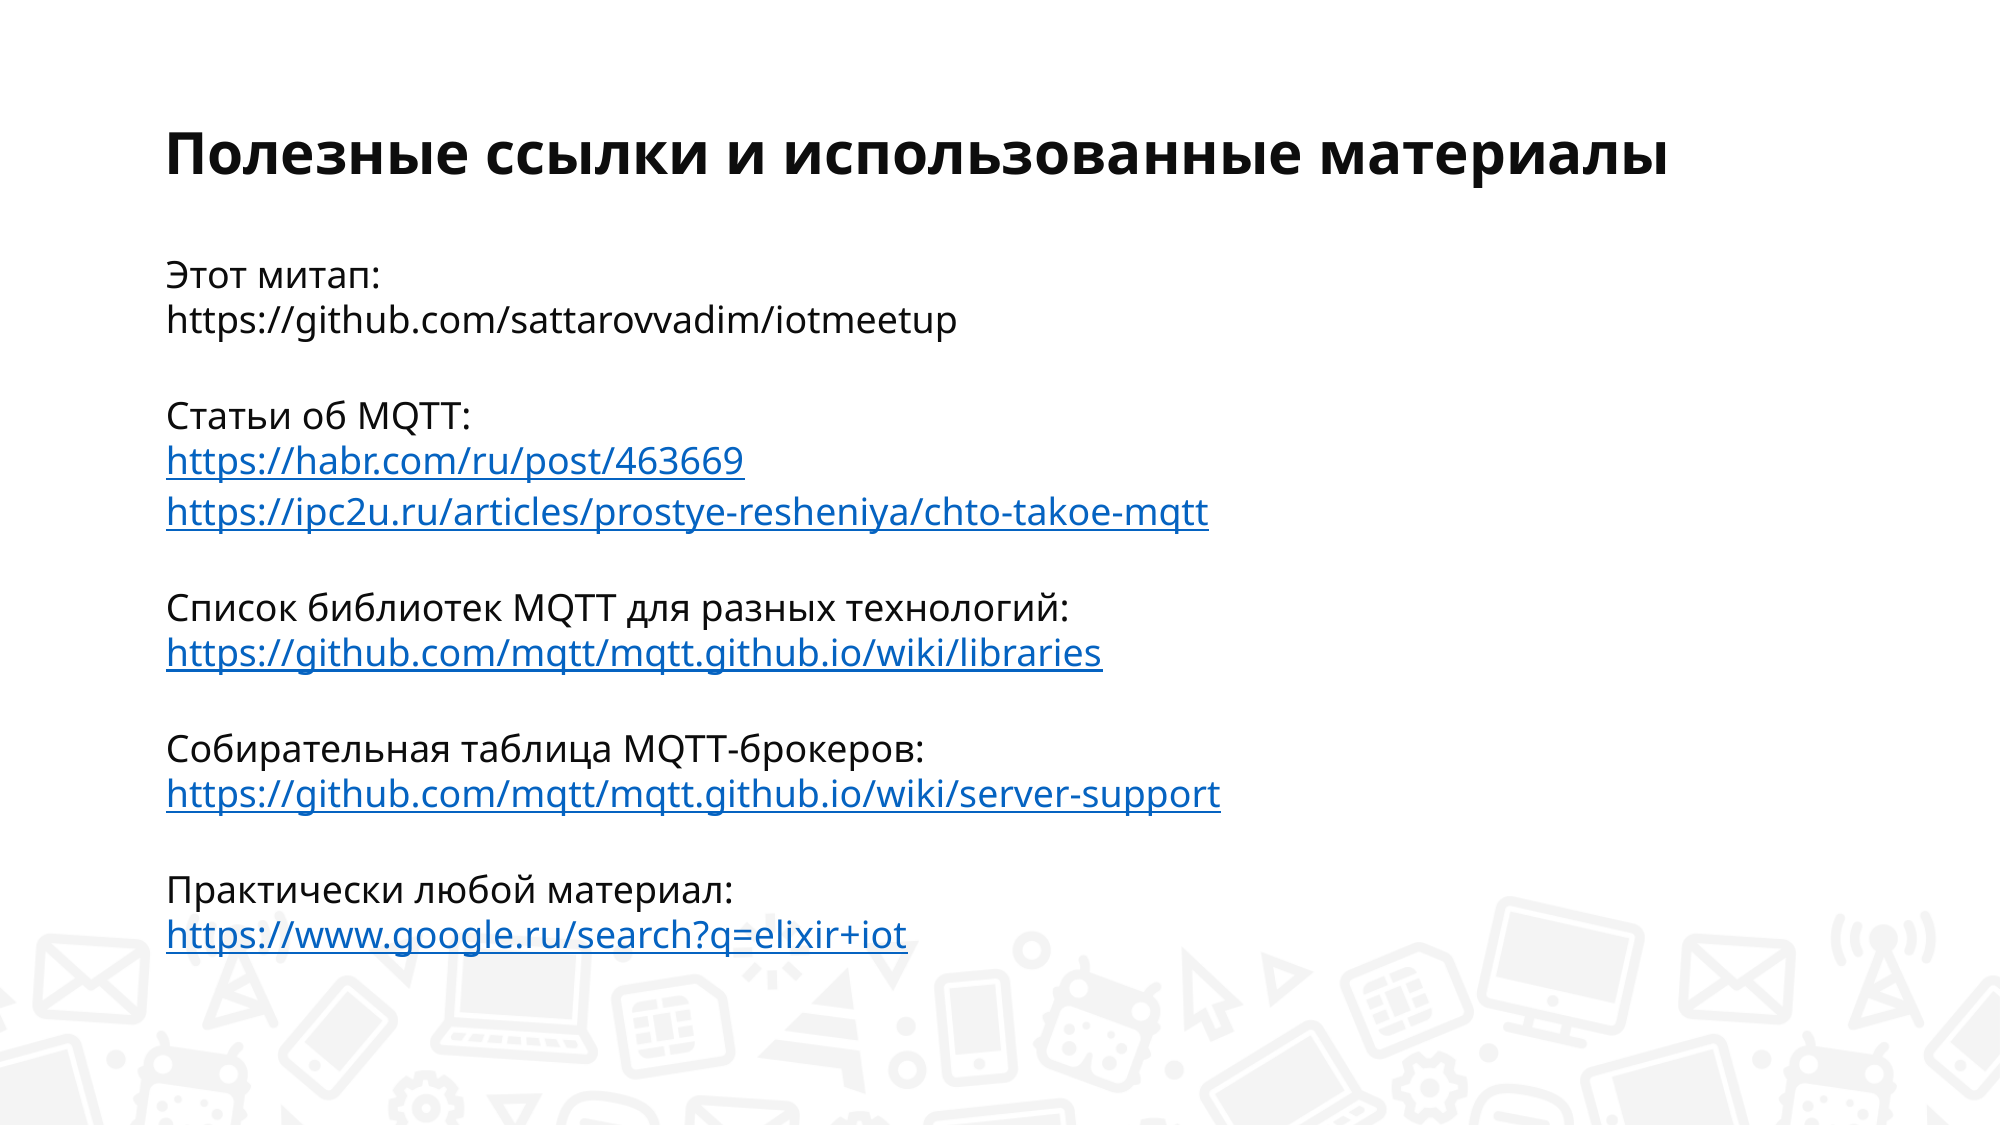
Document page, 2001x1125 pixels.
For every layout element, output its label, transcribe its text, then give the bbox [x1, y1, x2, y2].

text_box Этот митап: https://github.com/sattarovvadim/iotmeetup Статьи об MQTT: https://habr.com/ru/post/463669 https://ipc2u.ru/articles/prostye-resheniya/chto-takoe-mqtt Список библиотек MQTT для разных технологий: https://github.com/mqtt/mqtt.github.io/wiki/libraries Собирательная таблица MQTT-брокеров: https://github.com/mqtt/mqtt.github.io/wiki/server-support Практически любой материал: https://www.google.ru/search?q=elixir+iot [150, 243, 1851, 868]
text_box Полезные ссылки и использованные материалы [149, 108, 1850, 194]
picture [0, 304, 2000, 1125]
